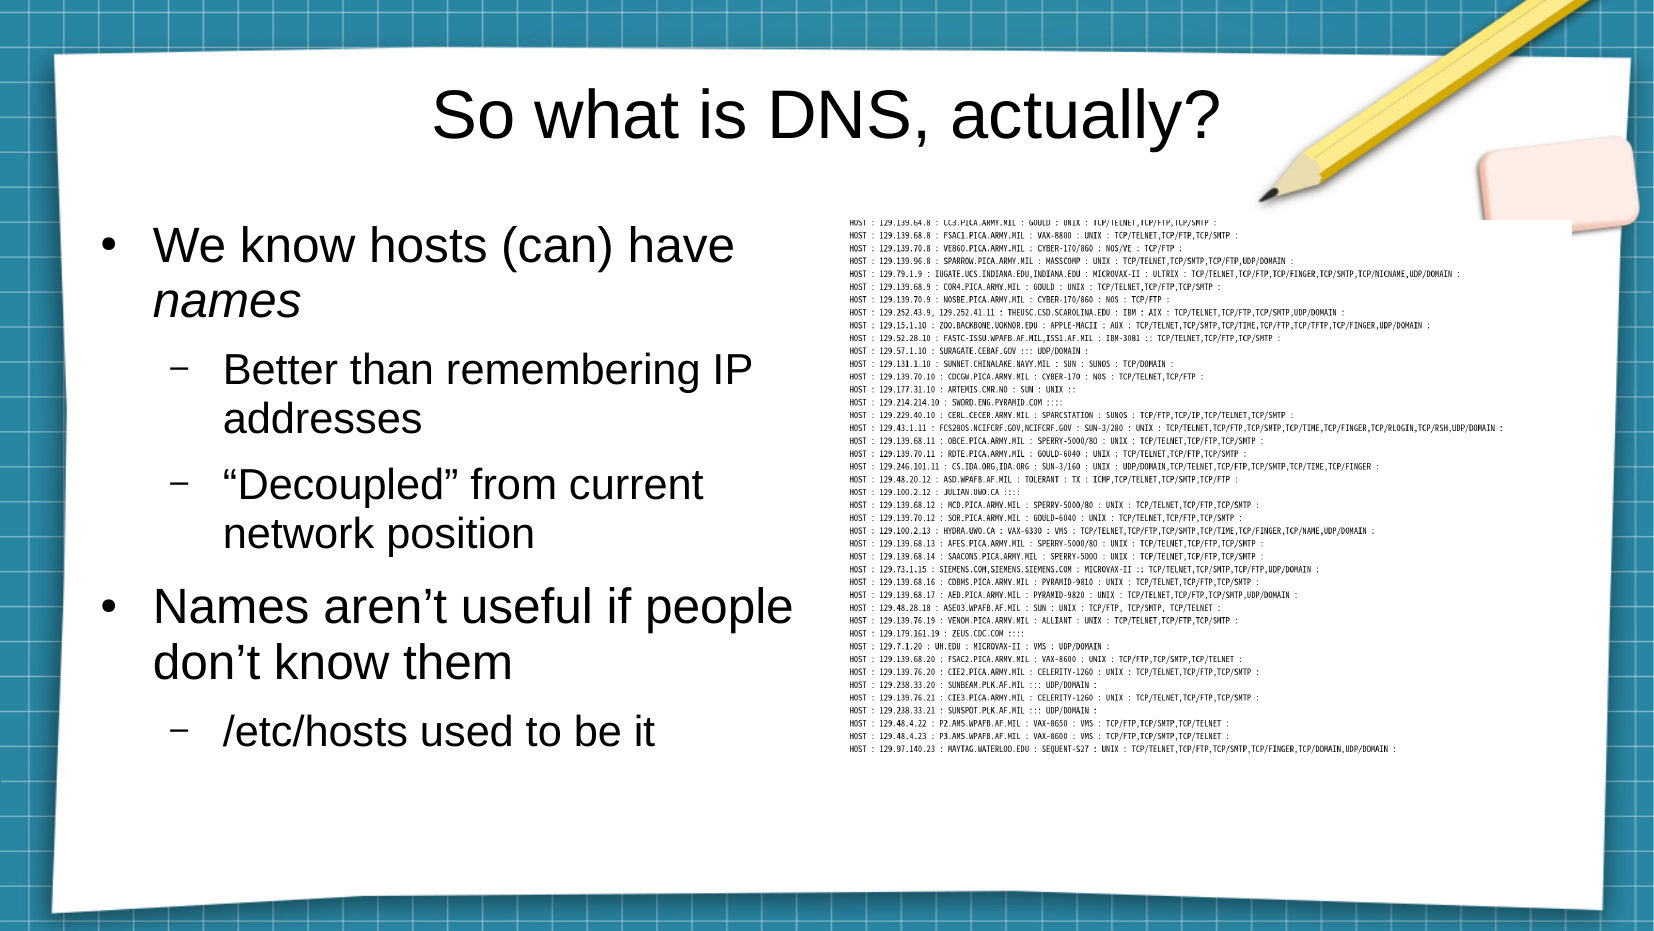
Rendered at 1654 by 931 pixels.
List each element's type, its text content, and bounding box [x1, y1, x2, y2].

picture [0, 0, 1654, 931]
list We know hosts (can) have names Better than remembering IP addresses “Decoupled” from current network position Names aren’t useful if people don’t know them /etc/hosts used to be it [82, 217, 809, 758]
title So what is DNS, actually? [82, 37, 1571, 193]
